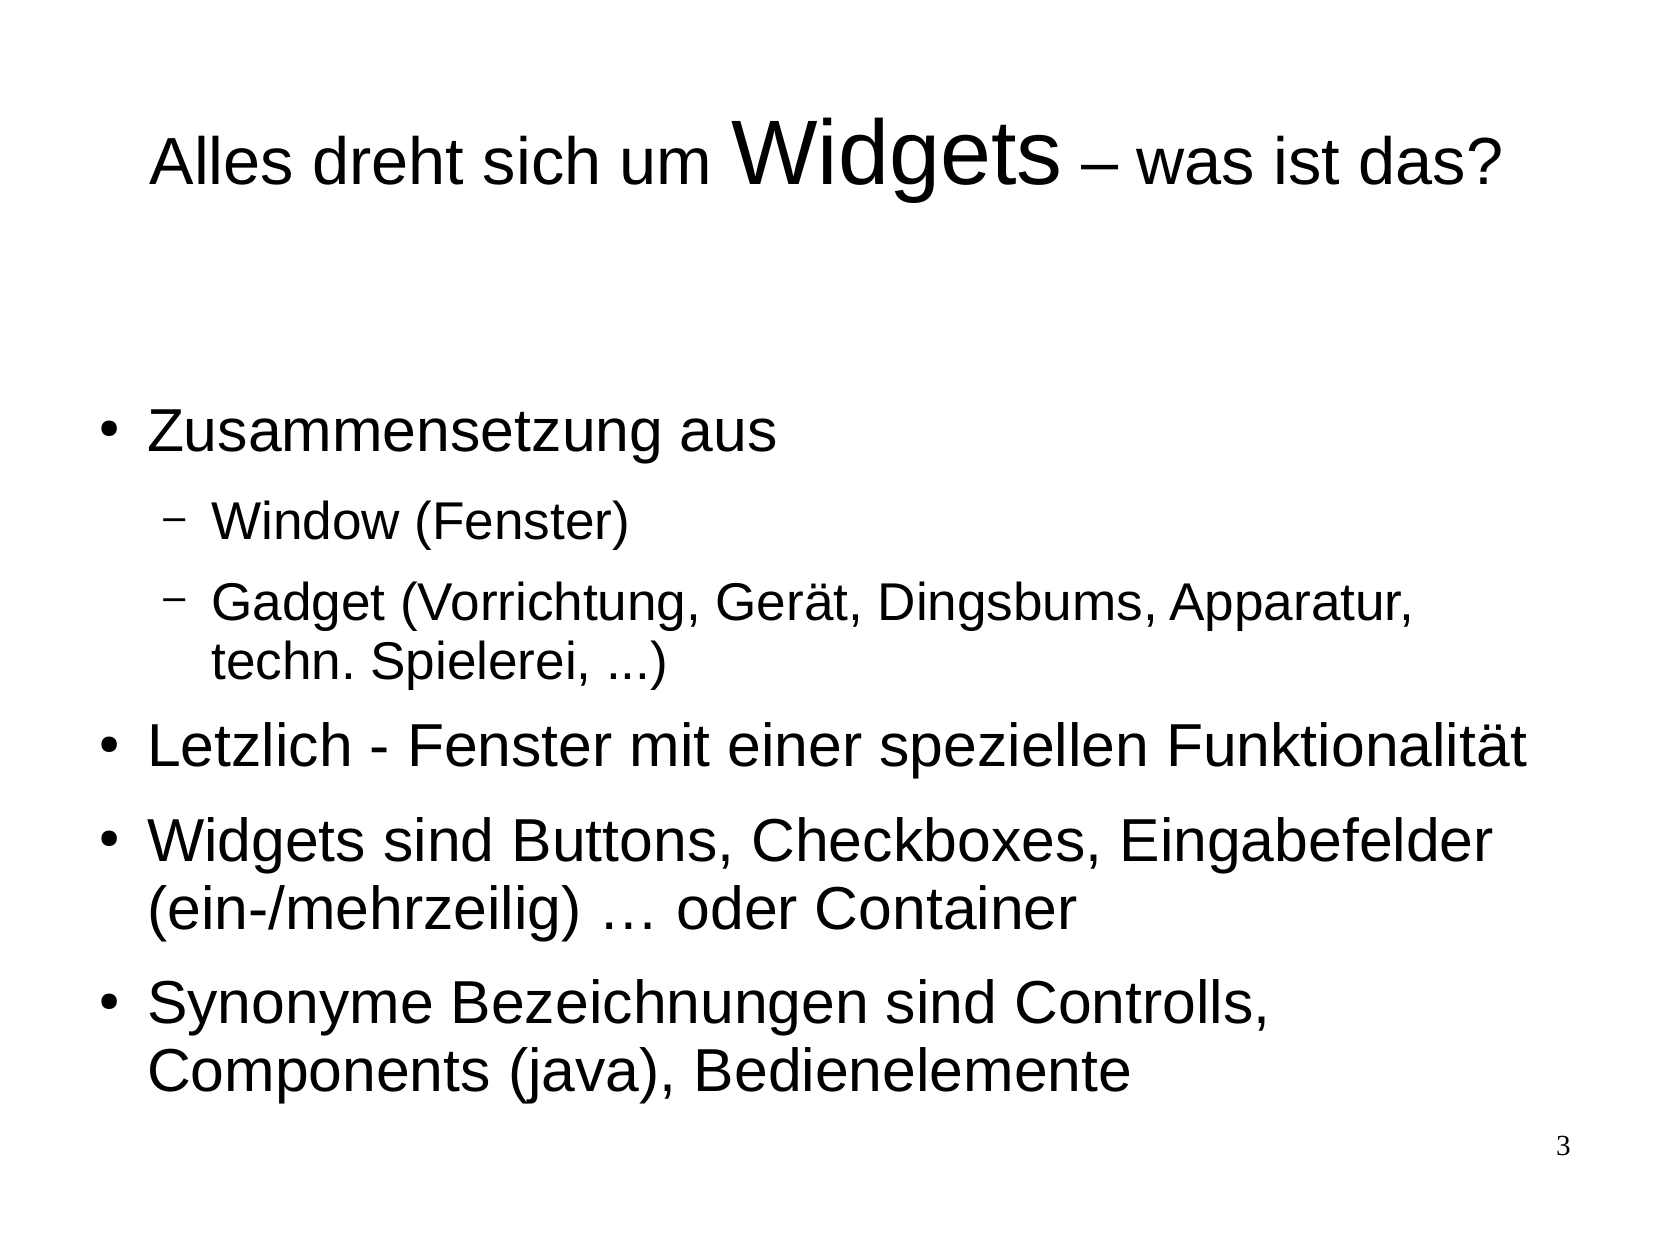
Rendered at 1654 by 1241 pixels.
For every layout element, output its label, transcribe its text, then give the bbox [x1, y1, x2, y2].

title Alles dreht sich um Widgets – was ist das? [82, 49, 1571, 257]
list Zusammensetzung aus Window (Fenster) Gadget (Vorrichtung, Gerät, Dingsbums, Apparatur, techn. Spielerei, ...) Letzlich - Fenster mit einer speziellen Funktionalität Widgets sind Buttons, Checkboxes, Eingabefelder (ein-/mehrzeilig) … oder Container Synonyme Bezeichnungen sind Controlls, Components (java), Bedienelemente [82, 396, 1571, 1116]
